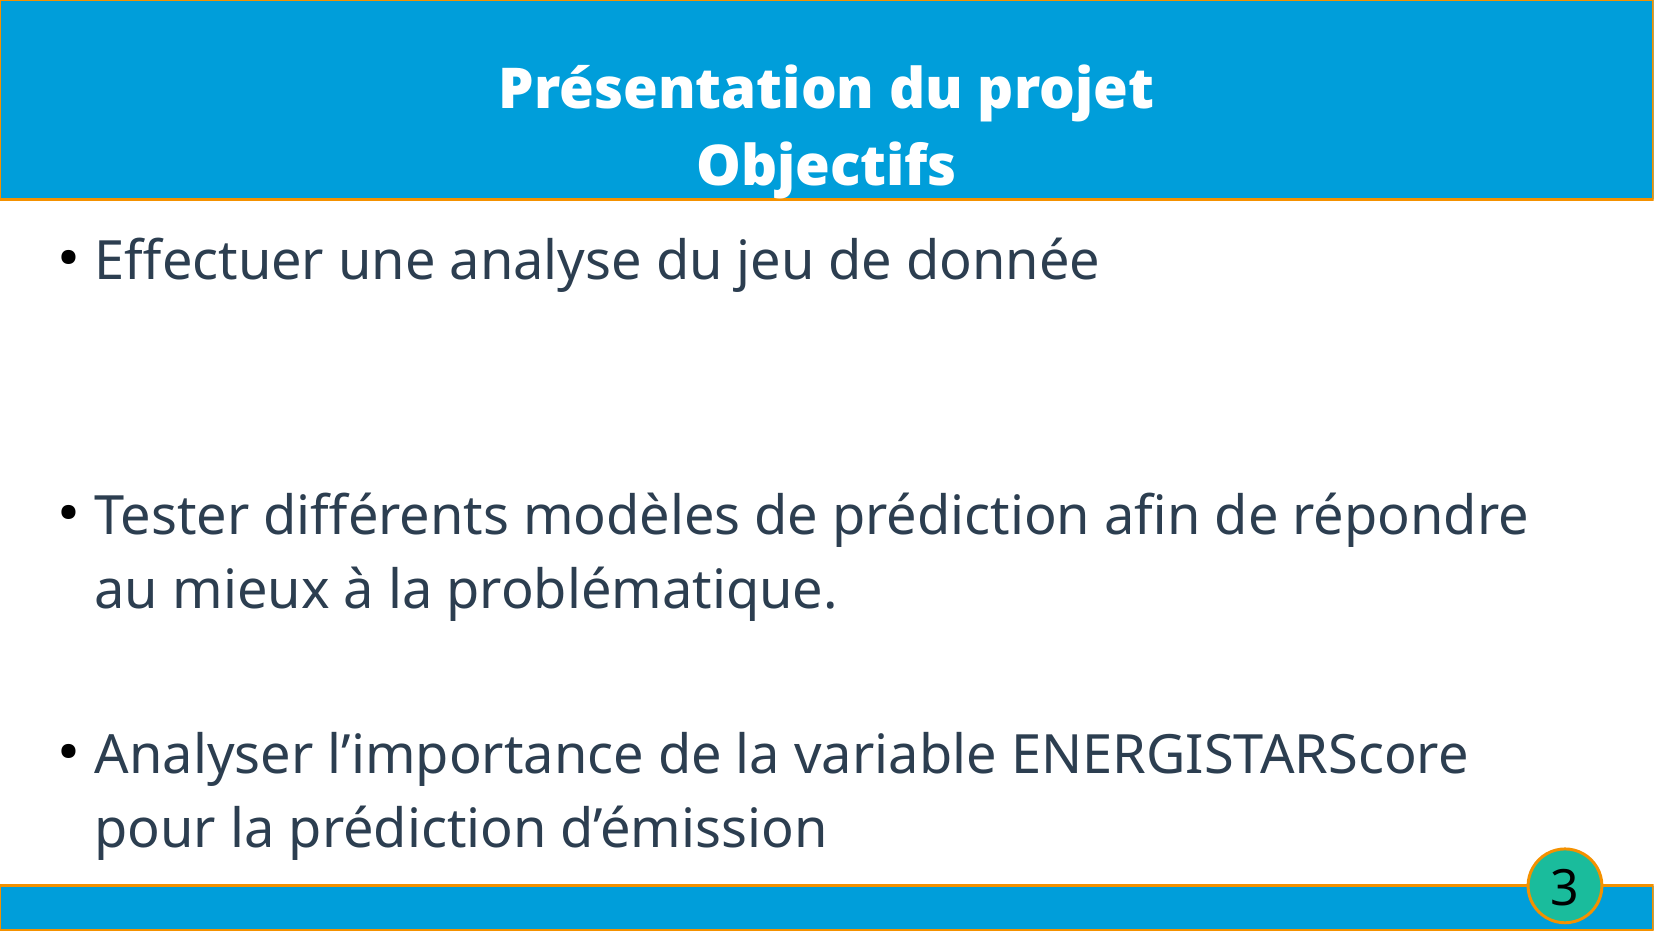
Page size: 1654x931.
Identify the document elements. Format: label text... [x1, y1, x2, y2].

subtitle Effectuer une analyse du jeu de donnée Tester différents modèles de prédiction afin de répondre au mieux à la problématique. Analyser l’importance de la variable ENERGISTARScore pour la prédiction d’émission [59, 221, 1536, 886]
title Présentation du projet Objectifs [88, 22, 1565, 229]
